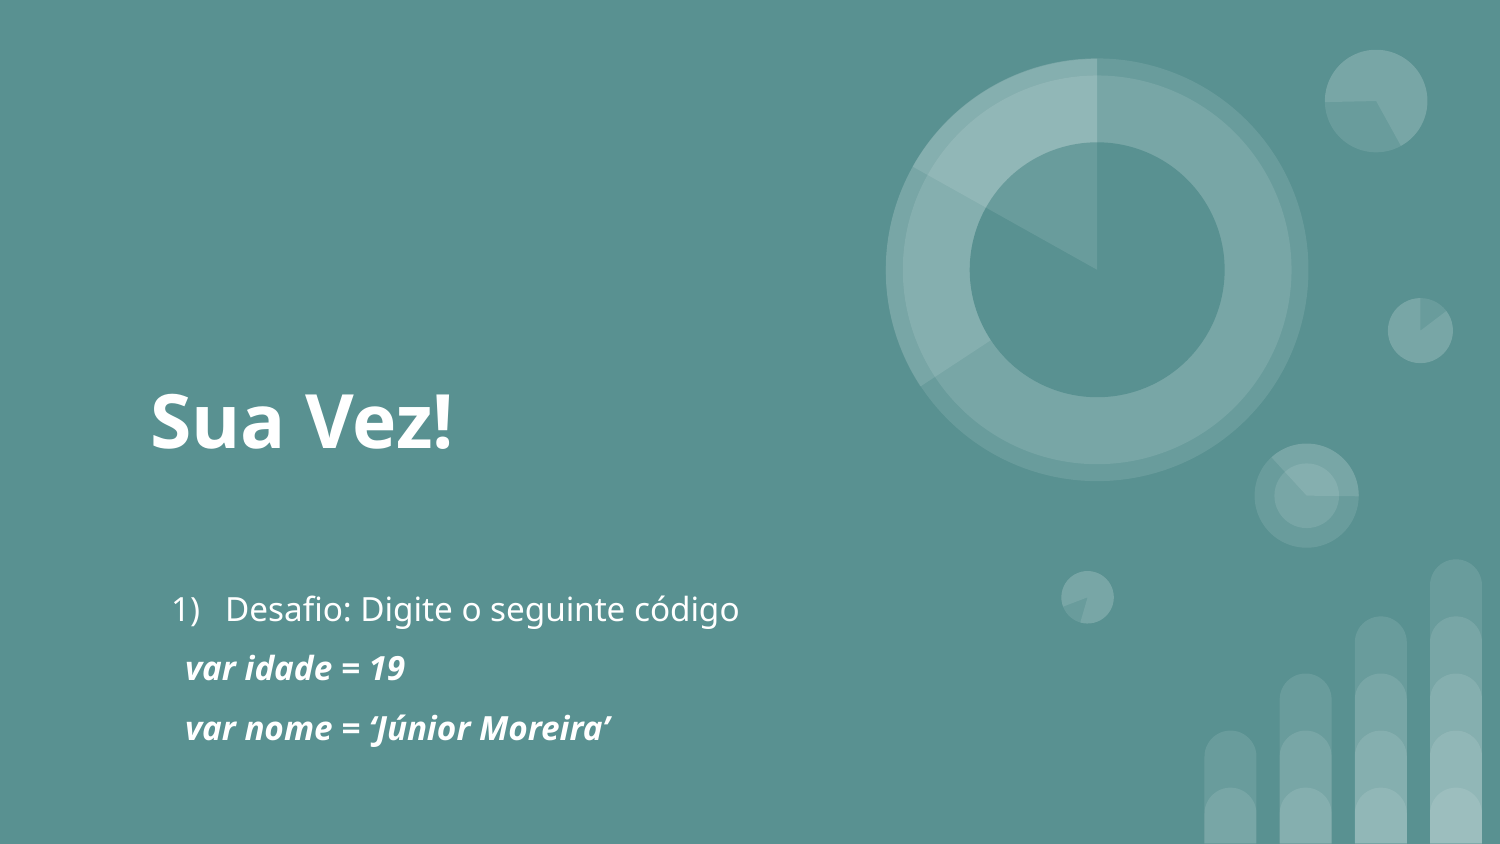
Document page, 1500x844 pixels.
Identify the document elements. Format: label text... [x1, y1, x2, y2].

title Sua Vez! [135, 264, 834, 552]
subtitle Desafio: Digite o seguinte código var idade = 19 var nome = ‘Júnior Moreira’ [135, 552, 971, 814]
